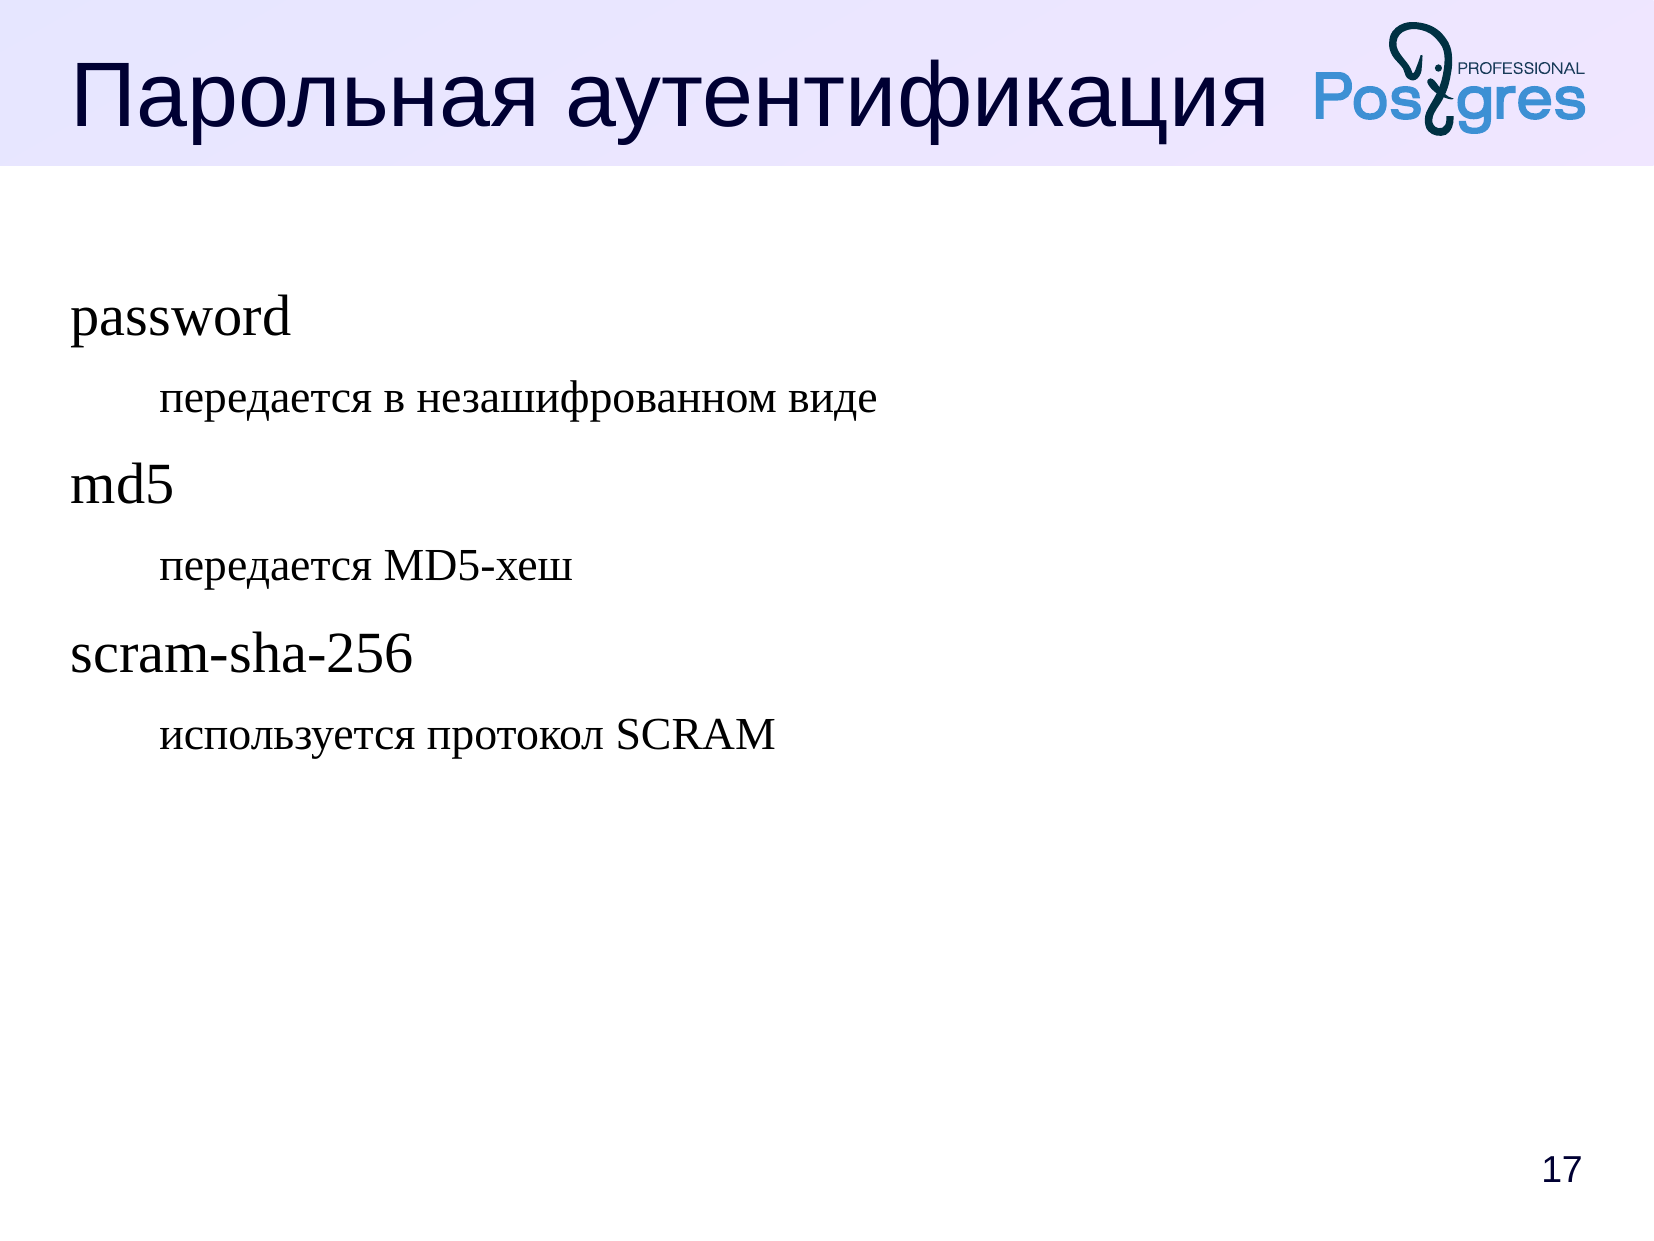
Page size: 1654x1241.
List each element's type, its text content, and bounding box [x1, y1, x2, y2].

list password передается в незашифрованном виде md5 передается MD5-хеш scram-sha-256 используется протокол SCRAM [70, 283, 1583, 1141]
title Парольная аутентификация [70, 43, 1276, 147]
